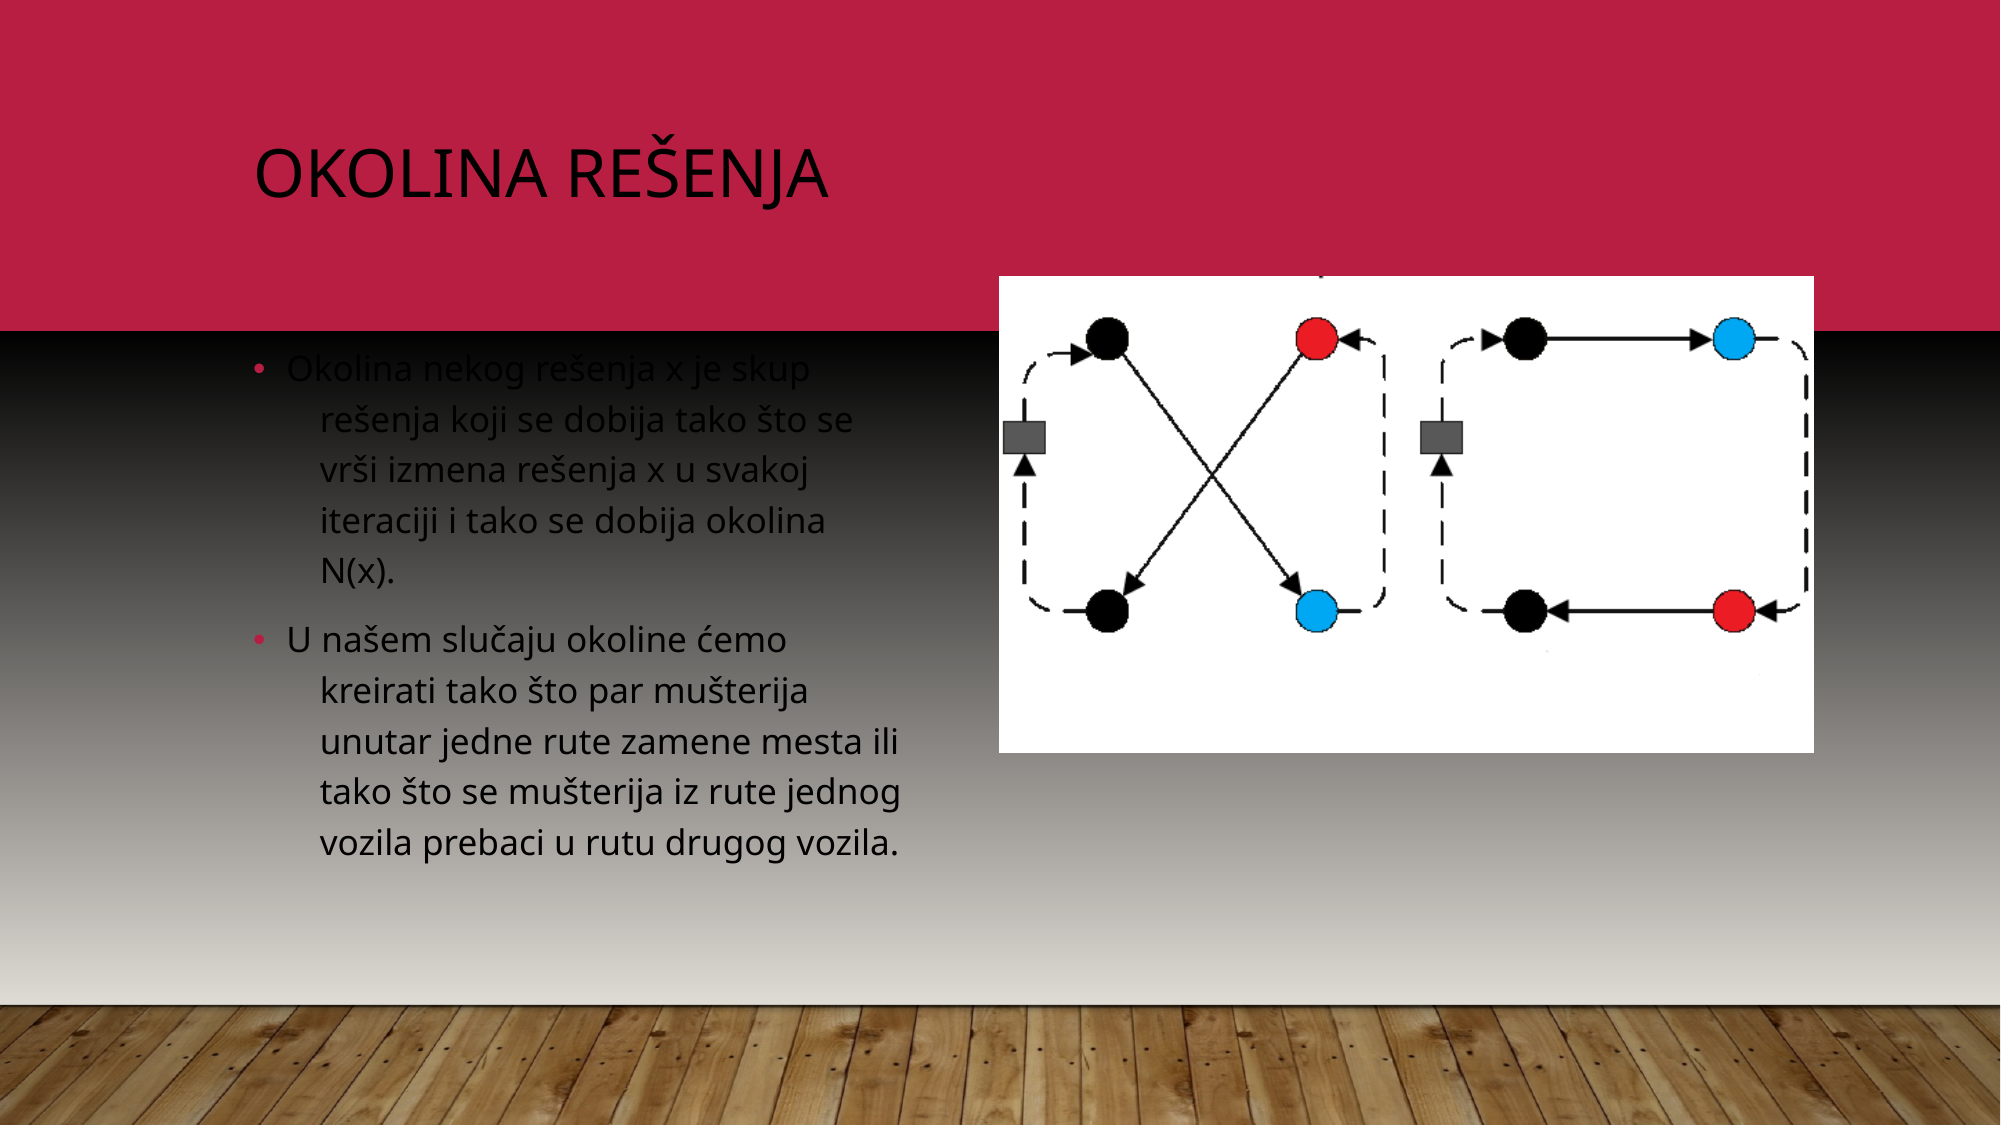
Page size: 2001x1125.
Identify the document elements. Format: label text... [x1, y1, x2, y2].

title Okolina Rešenja [238, 131, 924, 305]
text_box [0, 0, 2000, 1005]
picture [0, 1005, 2000, 1125]
picture [999, 276, 1814, 753]
list Okolina nekog rešenja x je skup rešenja koji se dobija tako što se vrši izmena rešenja x u svakoj iteraciji i tako se dobija okolina N(x). U našem slučaju okoline ćemo kreirati tako što par mušterija unutar jedne rute zamene mesta ili tako što se mušterija iz rute jednog vozila prebaci u rutu drugog vozila. [238, 330, 923, 897]
